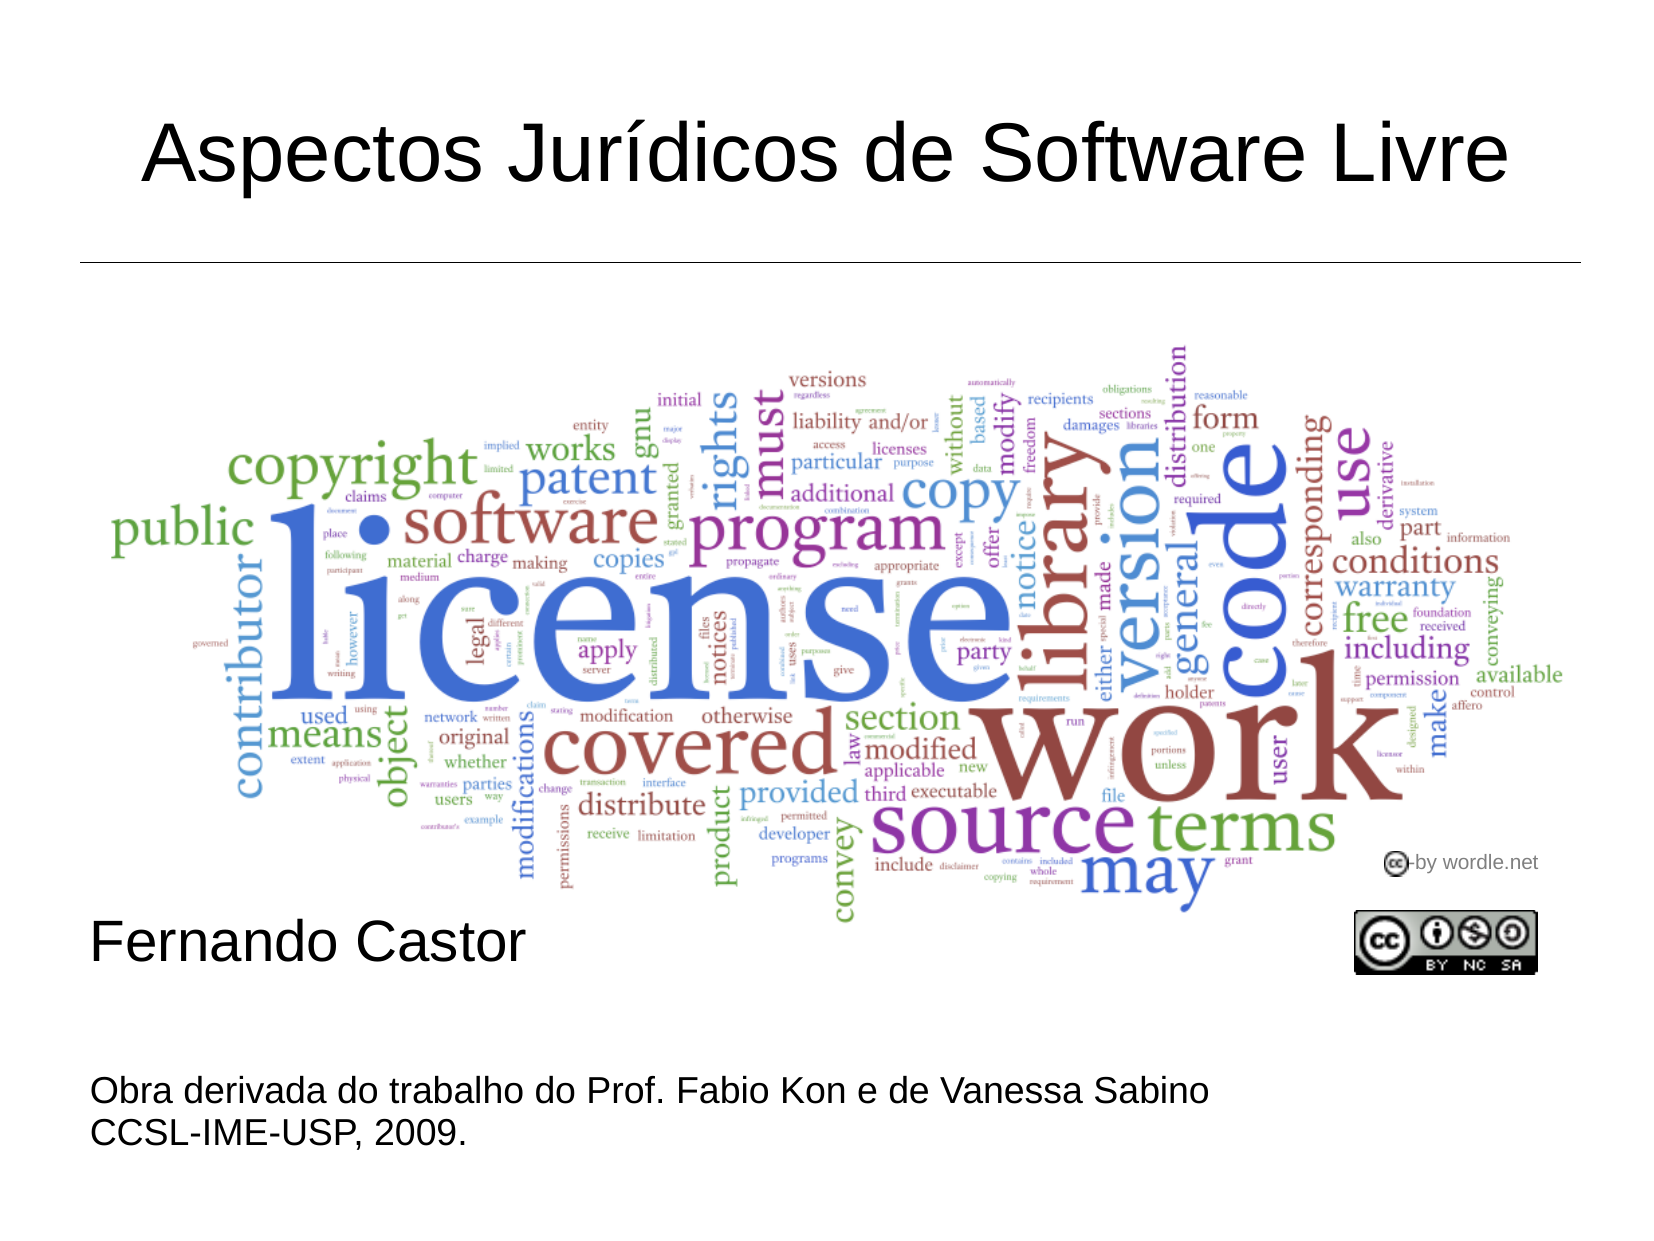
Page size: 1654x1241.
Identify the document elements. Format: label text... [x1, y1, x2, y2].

picture [98, 306, 1573, 976]
title Aspectos Jurídicos de Software Livre [82, 56, 1571, 250]
text_box -by wordle.net [1393, 843, 1555, 882]
text_box Obra derivada do trabalho do Prof. Fabio Kon e de Vanessa Sabino CCSL-IME-USP, 2009. [75, 1061, 1613, 1152]
text_box Fernando Castor [75, 901, 638, 976]
